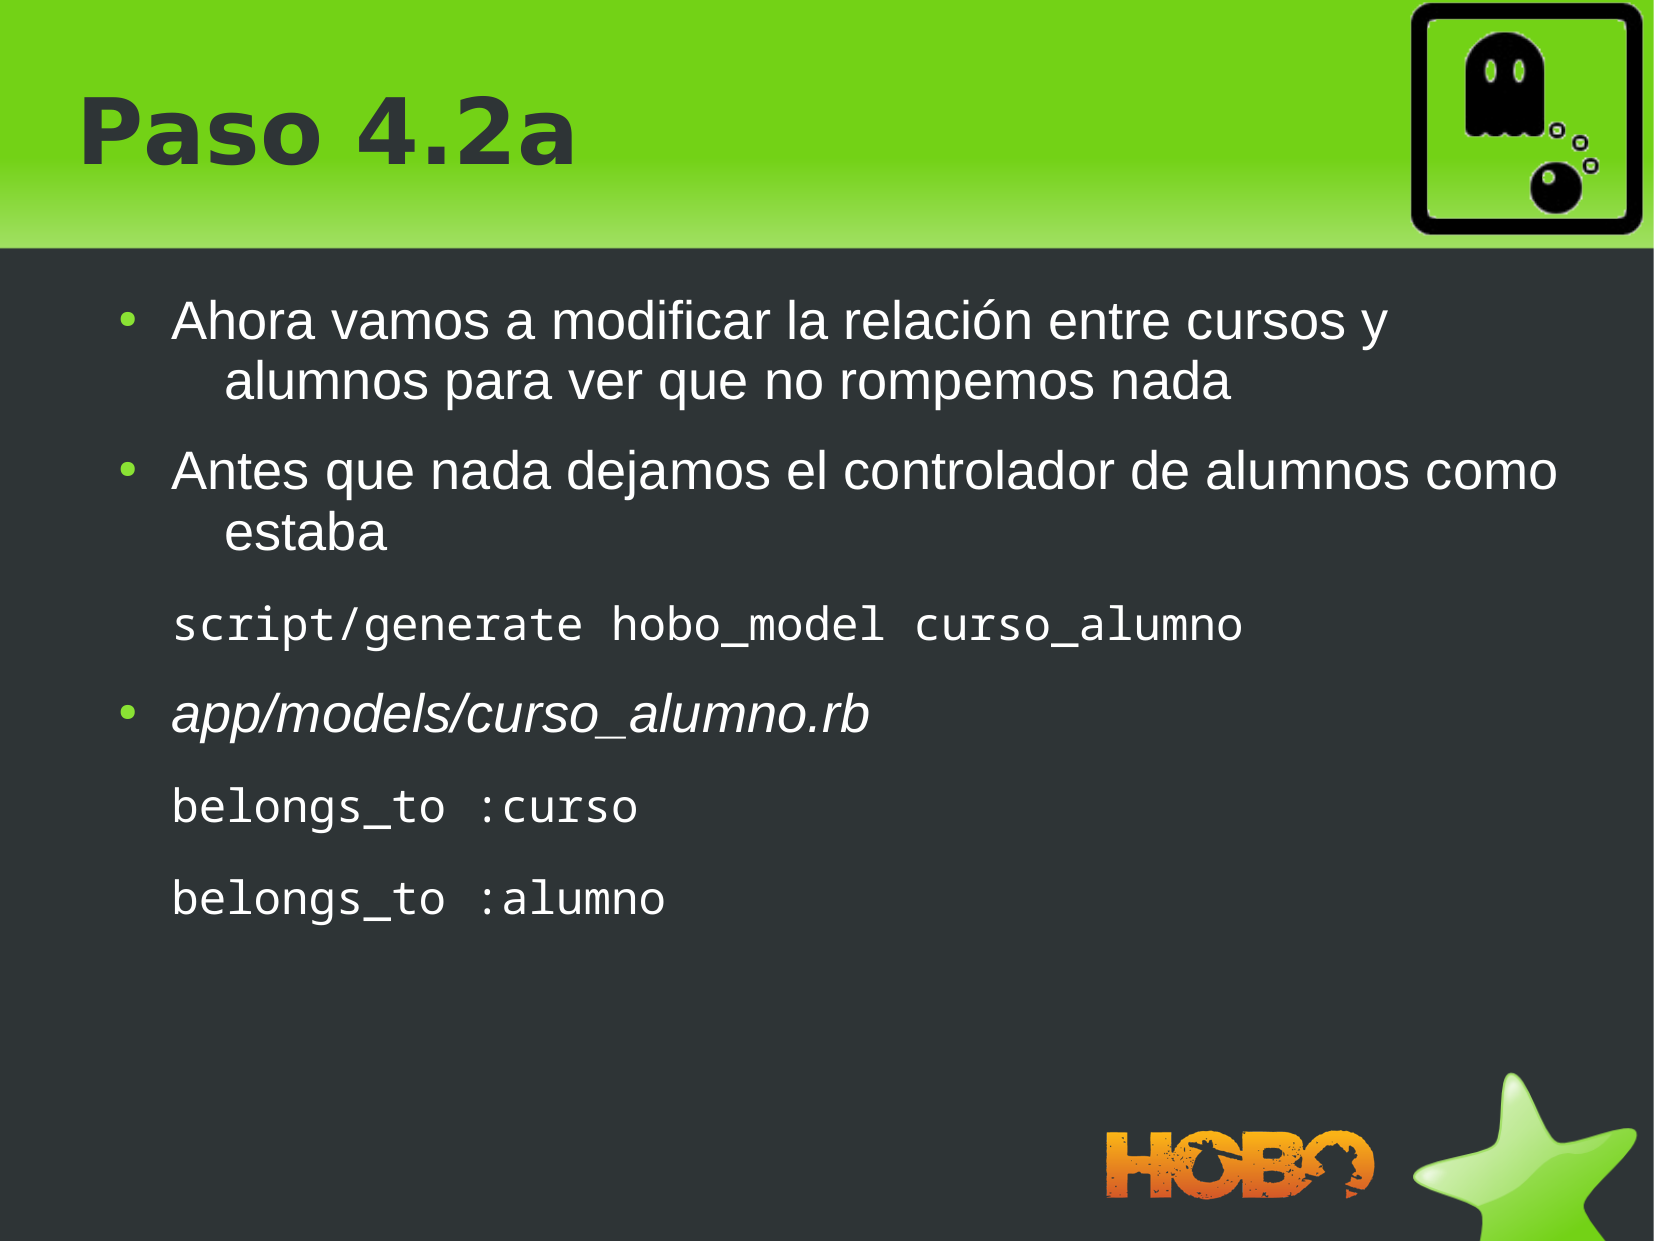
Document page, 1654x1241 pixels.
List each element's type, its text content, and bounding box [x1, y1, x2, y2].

title Paso 4.2a [76, 36, 1565, 229]
picture [0, 0, 1654, 1241]
list Ahora vamos a modificar la relación entre cursos y alumnos para ver que no rompemos nada Antes que nada dejamos el controlador de alumnos como estaba script/generate hobo_model curso_alumno app/models/curso_alumno.rb belongs_to :curso belongs_to :alumno [82, 290, 1571, 1094]
